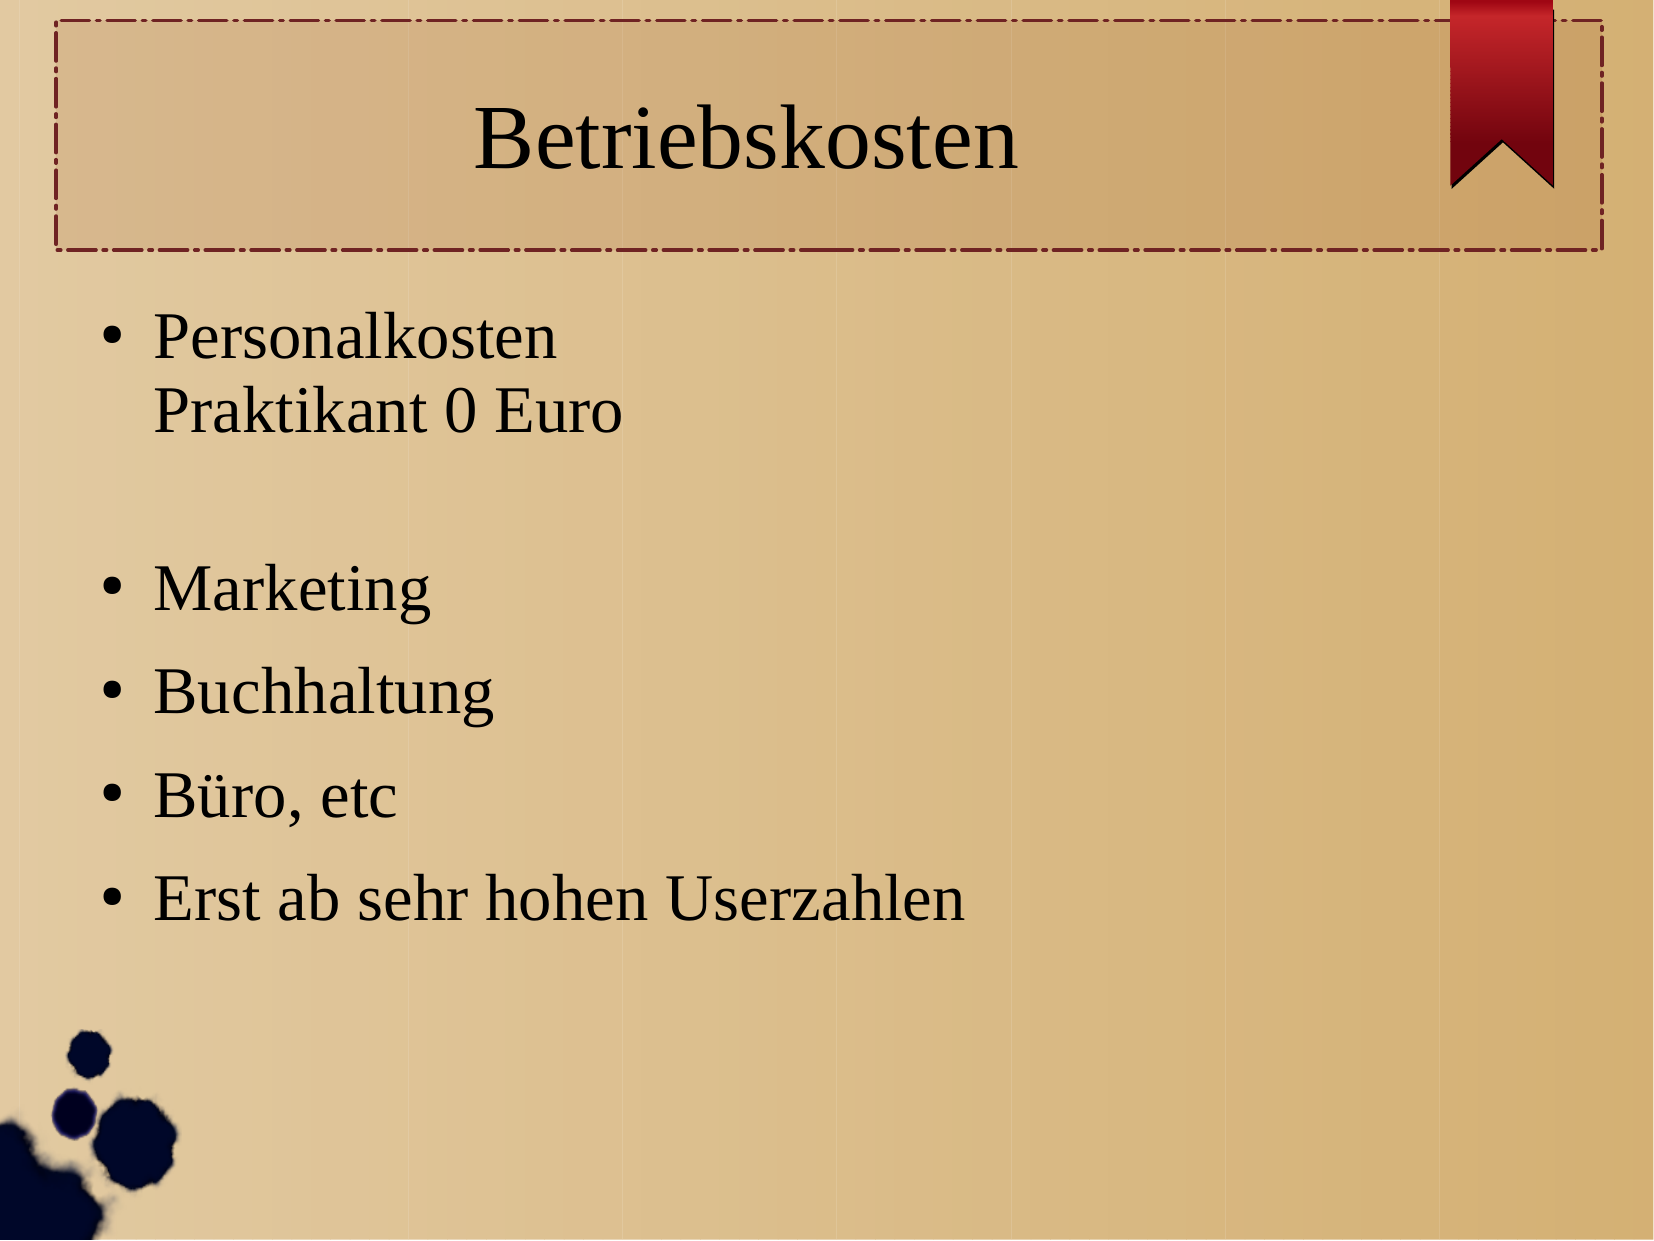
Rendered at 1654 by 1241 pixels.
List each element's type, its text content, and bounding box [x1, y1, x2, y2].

list Personalkosten Praktikant 0 Euro Marketing Buchhaltung Büro, etc Erst ab sehr hohen Userzahlen [82, 299, 1571, 1019]
title Betriebskosten [82, 47, 1412, 229]
